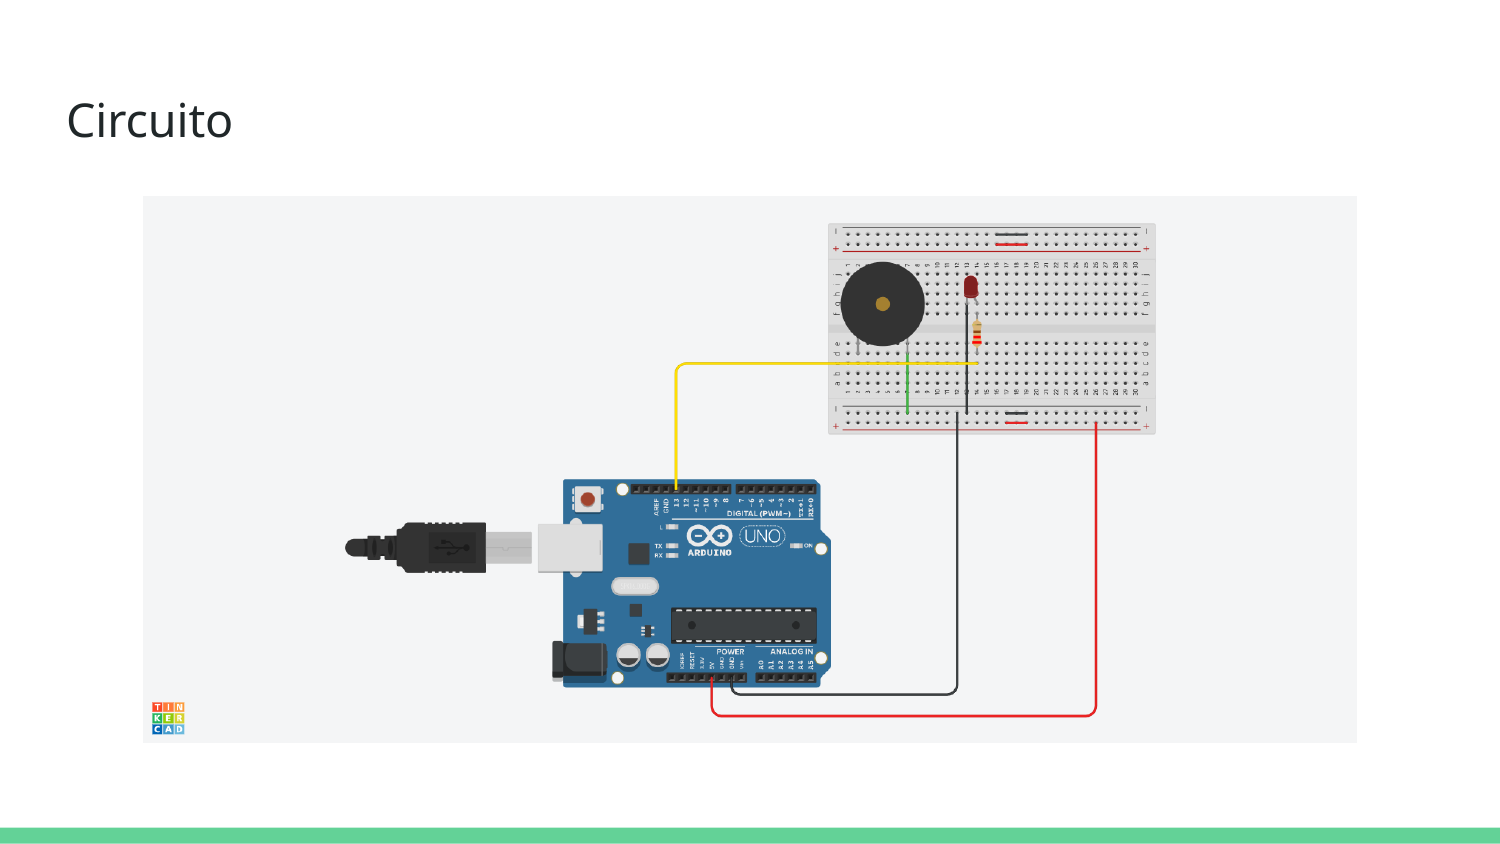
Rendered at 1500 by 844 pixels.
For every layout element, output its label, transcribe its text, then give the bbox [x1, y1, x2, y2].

title Circuito [51, 72, 1449, 167]
picture [143, 196, 1357, 743]
